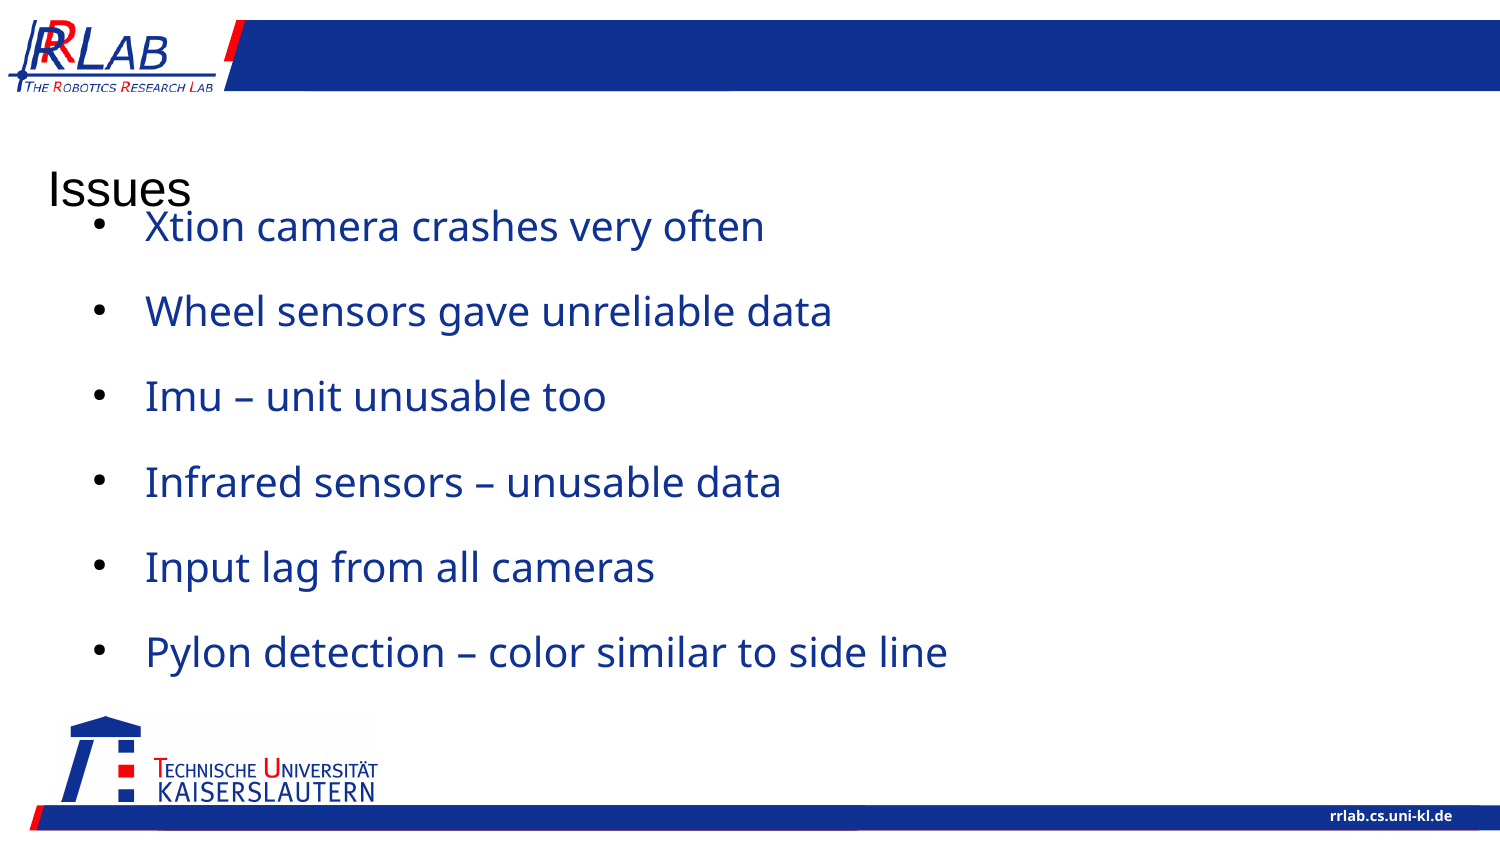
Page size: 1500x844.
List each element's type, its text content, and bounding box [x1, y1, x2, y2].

title Issues [47, 93, 1453, 285]
picture [61, 716, 378, 802]
picture [8, 20, 216, 92]
list Xtion camera crashes very often Wheel sensors gave unreliable data Imu – unit unusable too Infrared sensors – unusable data Input lag from all cameras Pylon detection – color similar to side line [75, 197, 1425, 687]
